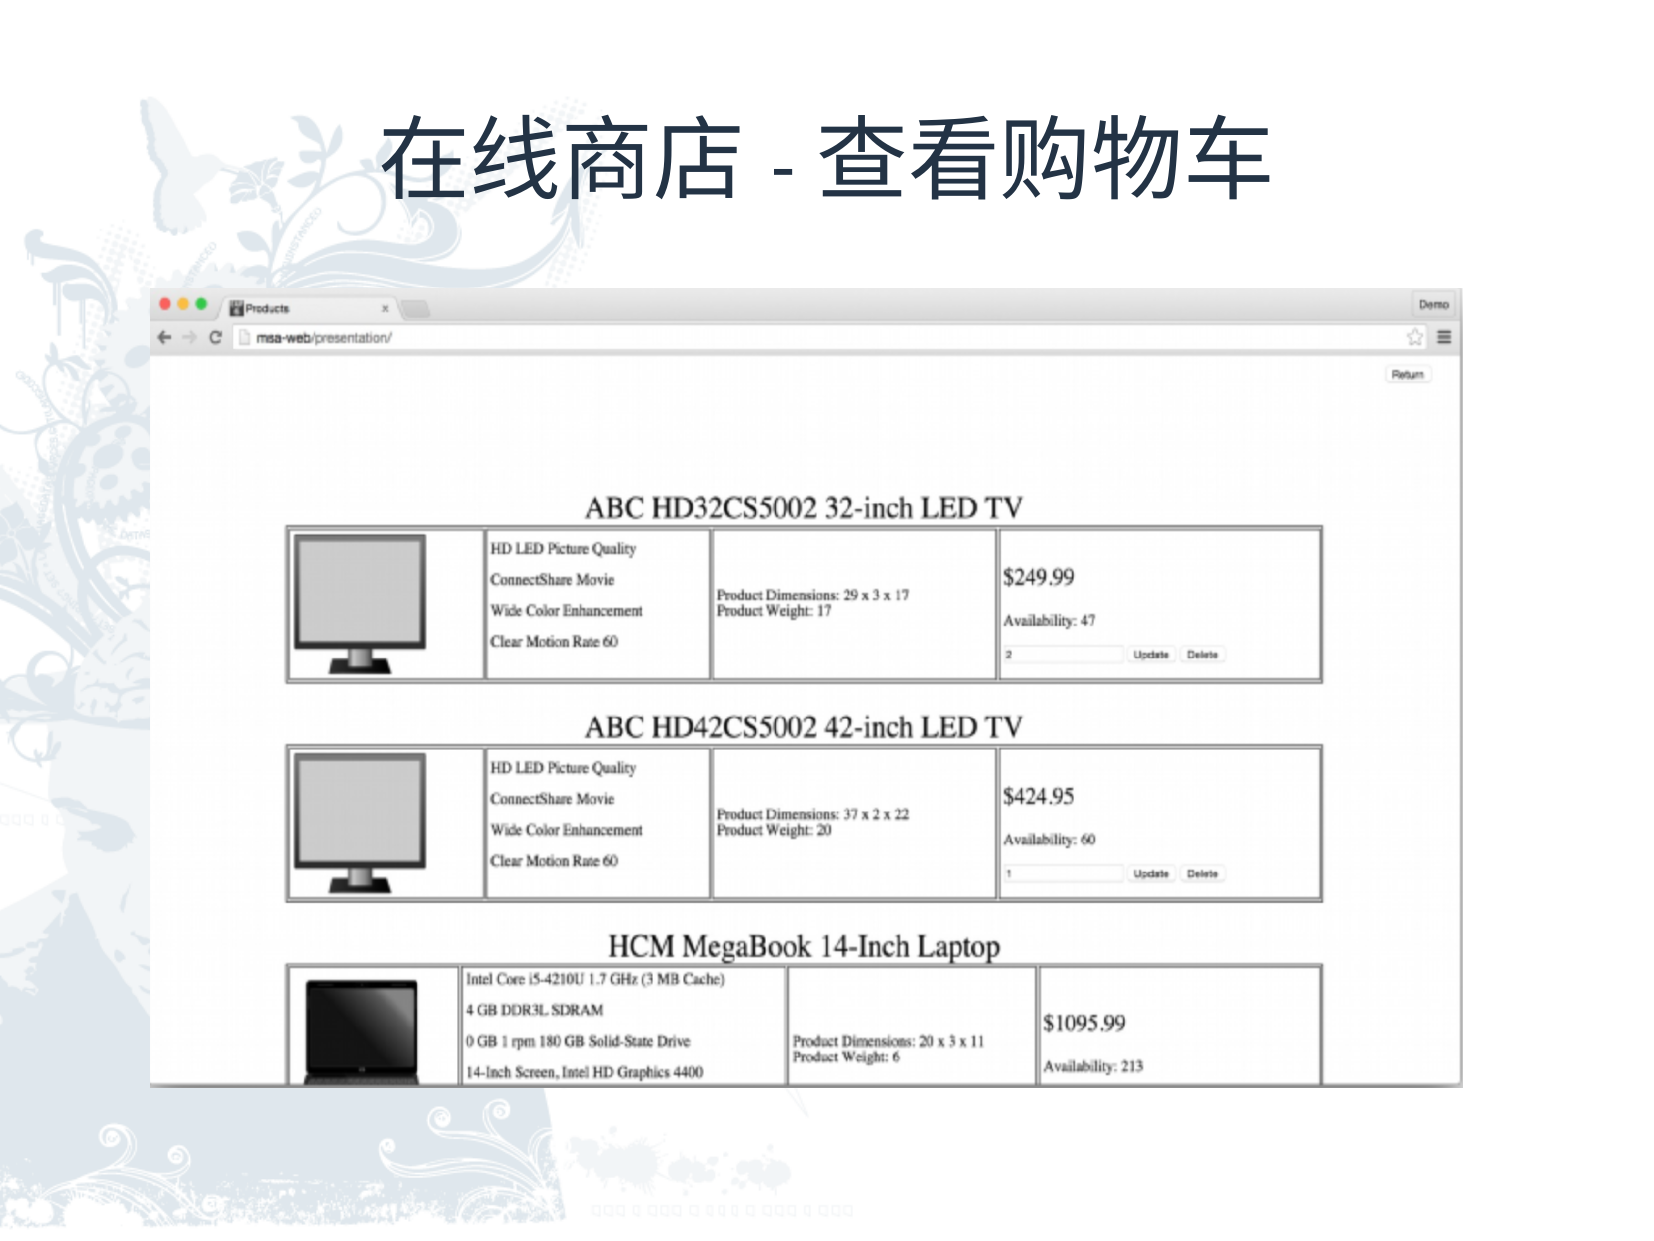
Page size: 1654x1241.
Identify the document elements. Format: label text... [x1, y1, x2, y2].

picture [0, 0, 1654, 1241]
title 在线商店-查看购物车 [82, 49, 1571, 257]
